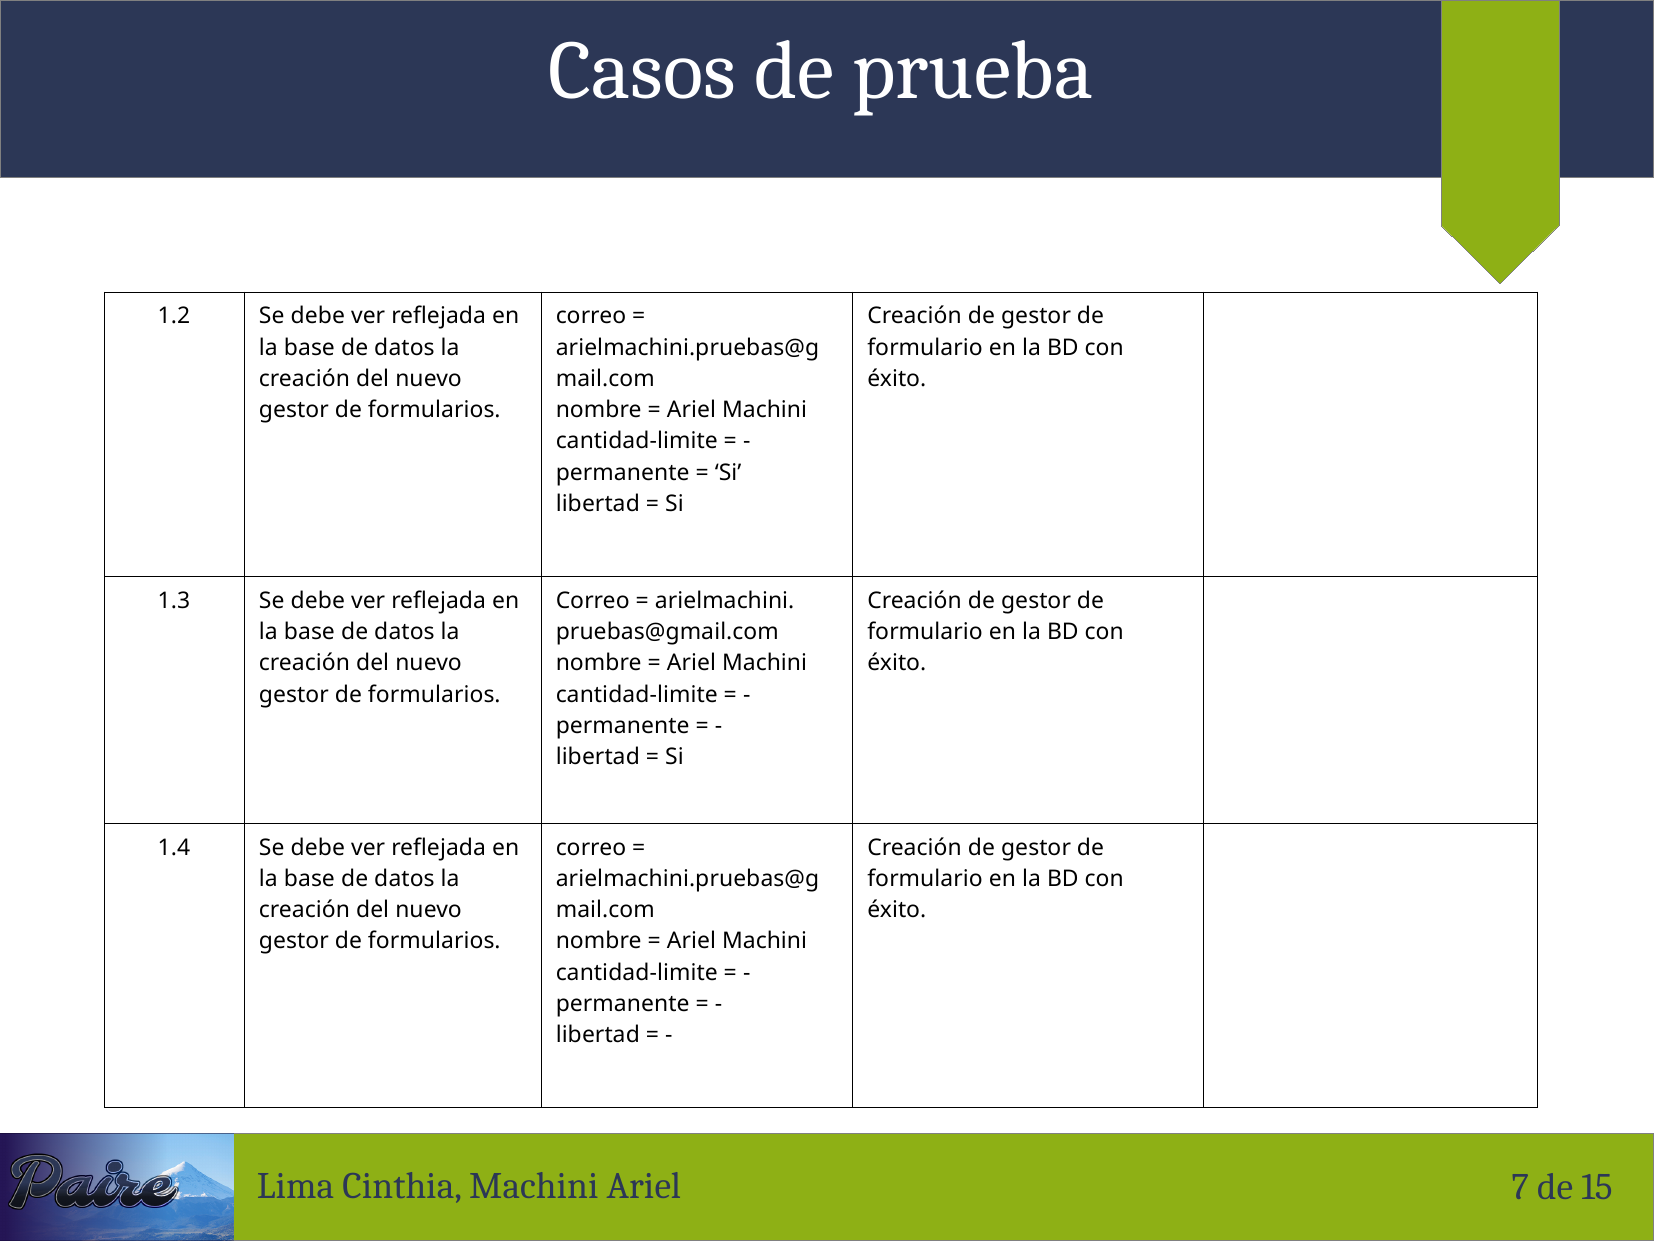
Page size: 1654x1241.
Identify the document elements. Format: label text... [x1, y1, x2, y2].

table_header Se debe ver reflejada en la base de datos la creación del nuevo gestor de formularios. [245, 293, 541, 576]
text_box Lima Cinthia, Machini Ariel [242, 1157, 715, 1217]
table_cell Se debe ver reflejada en la base de datos la creación del nuevo gestor de formularios. [245, 577, 541, 823]
table_header correo = arielmachini.pruebas@gmail.com nombre = Ariel Machini cantidad-limite = - permanente = ‘Si’ libertad = Si [542, 293, 852, 576]
text_box <number> de 15 [1488, 1158, 1654, 1241]
table_cell 1.3 [105, 577, 244, 823]
picture [0, 1133, 234, 1241]
table_cell 1.4 [105, 824, 244, 1107]
table_cell [1204, 577, 1537, 823]
table_header 1.2 [105, 293, 244, 576]
table_cell Correo = arielmachini. pruebas@gmail.com nombre = Ariel Machini cantidad-limite = - permanente = - libertad = Si [542, 577, 852, 823]
table_header Creación de gestor de formulario en la BD con éxito. [853, 293, 1203, 576]
text_box [234, 1133, 1654, 1241]
table_cell [1204, 824, 1537, 1107]
text_box [0, 0, 1654, 284]
table_cell Se debe ver reflejada en la base de datos la creación del nuevo gestor de formularios. [245, 824, 541, 1107]
table_cell Creación de gestor de formulario en la BD con éxito. [853, 824, 1203, 1107]
table_cell Creación de gestor de formulario en la BD con éxito. [853, 577, 1203, 823]
text_box Casos de prueba [342, 15, 1300, 130]
table_header [1204, 293, 1537, 576]
table_cell correo = arielmachini.pruebas@gmail.com nombre = Ariel Machini cantidad-limite = - permanente = - libertad = - [542, 824, 852, 1107]
